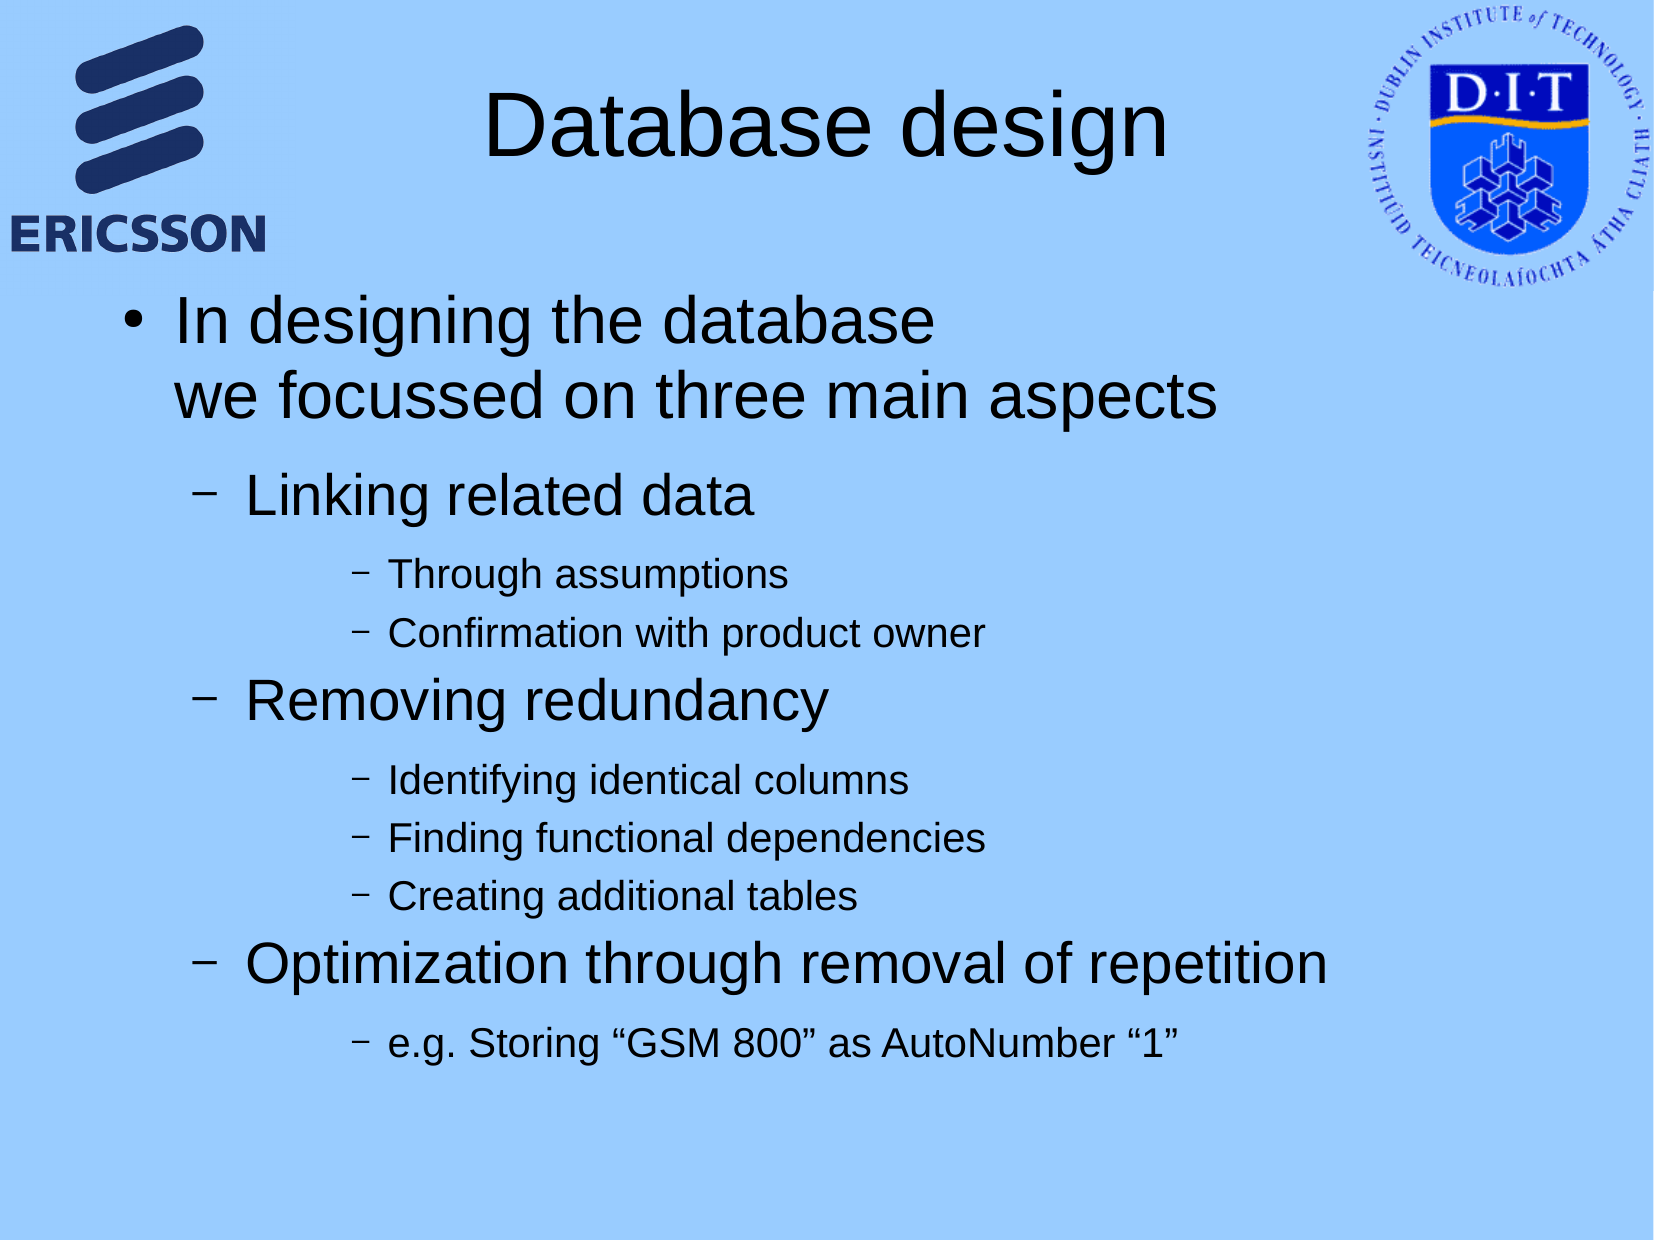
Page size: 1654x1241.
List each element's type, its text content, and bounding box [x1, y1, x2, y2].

picture [1364, 0, 1654, 291]
list In designing the database we focussed on three main aspects Linking related data Through assumptions Confirmation with product owner Removing redundancy Identifying identical columns Finding functional dependencies Creating additional tables Optimization through removal of repetition e.g. Storing “GSM 800” as AutoNumber “1” [103, 283, 1560, 1145]
title Database design [82, 49, 1571, 201]
picture [0, 0, 296, 296]
